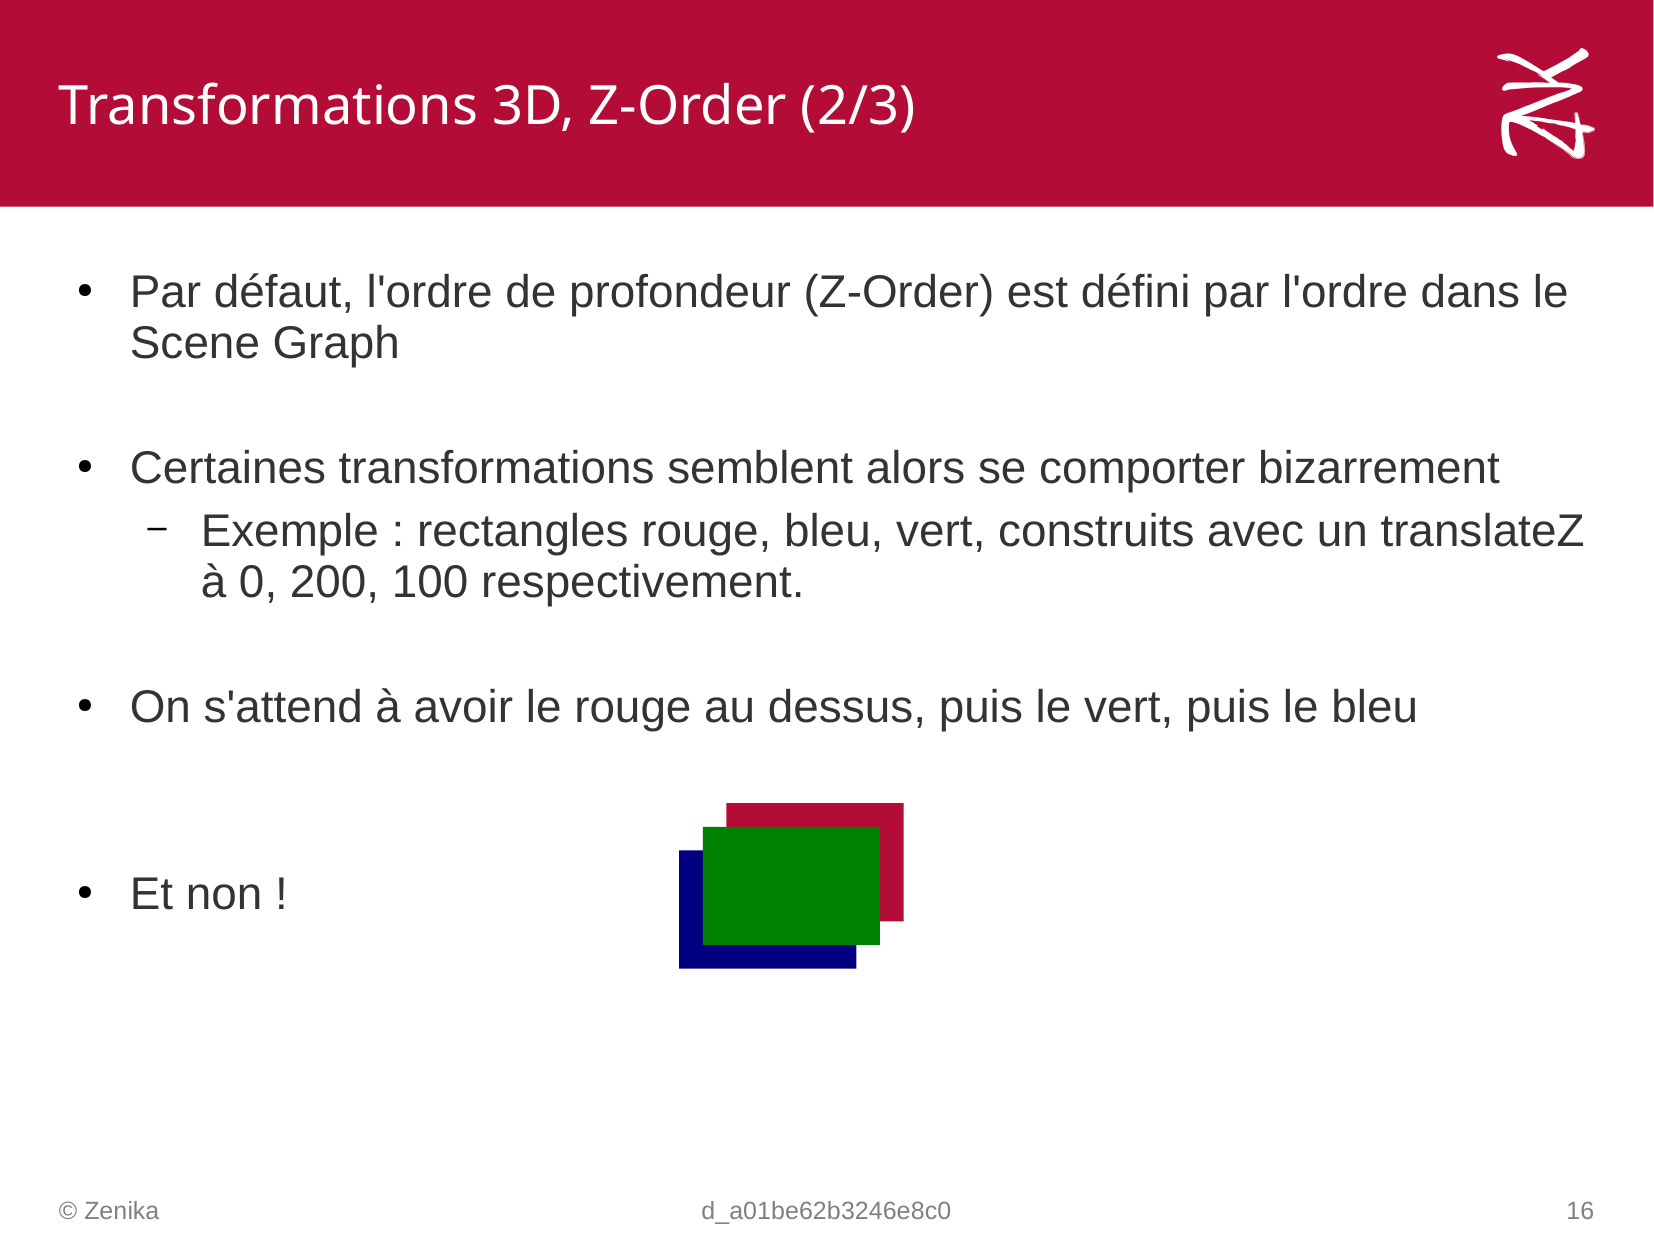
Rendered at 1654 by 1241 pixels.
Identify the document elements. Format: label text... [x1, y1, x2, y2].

title Transformations 3D, Z-Order (2/3) [59, 29, 1595, 178]
text_box [679, 803, 904, 969]
list Par défaut, l'ordre de profondeur (Z-Order) est défini par l'ordre dans le Scene Graph Certaines transformations semblent alors se comporter bizarrement Exemple : rectangles rouge, bleu, vert, construits avec un translateZ à 0, 200, 100 respectivement. On s'attend à avoir le rouge au dessus, puis le vert, puis le bleu Et non ! [59, 265, 1595, 1182]
